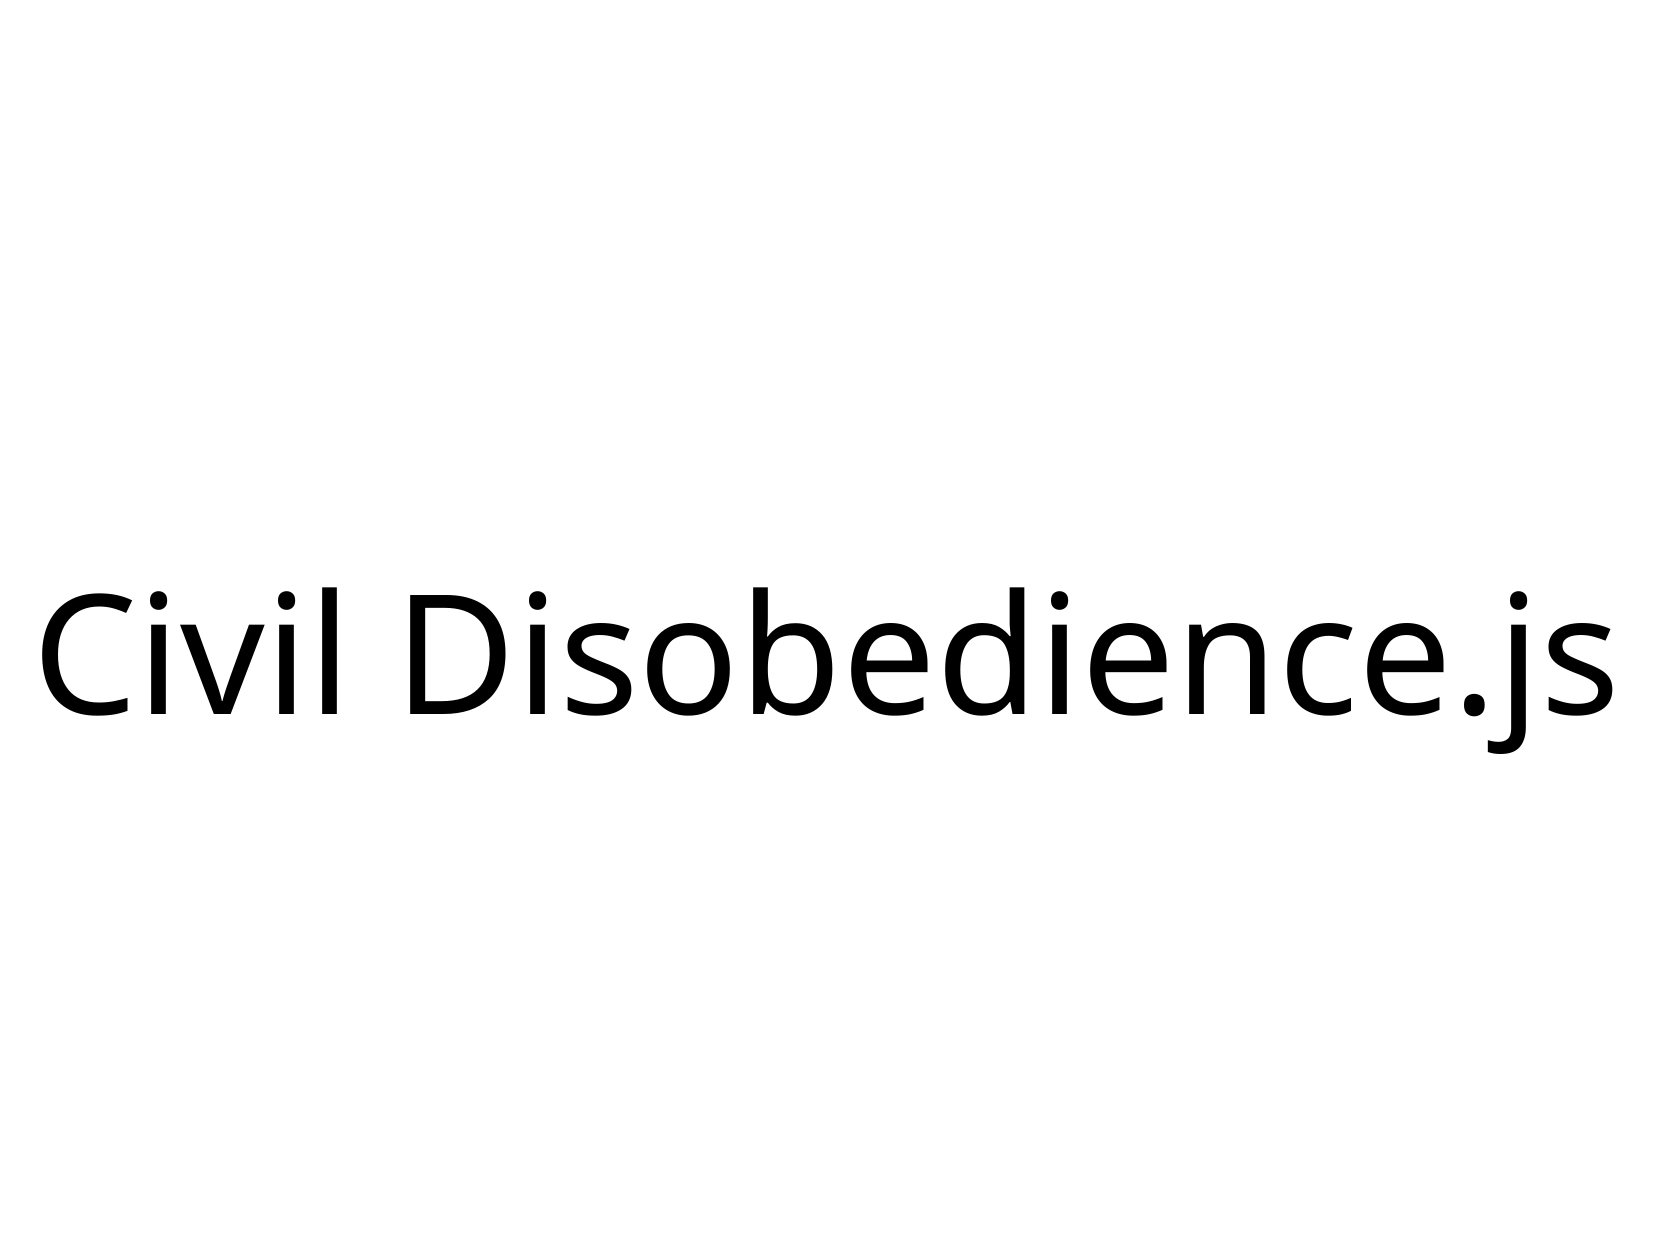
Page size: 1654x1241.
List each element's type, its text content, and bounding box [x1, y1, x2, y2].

text_box Civil Disobedience.js [0, 528, 1654, 932]
